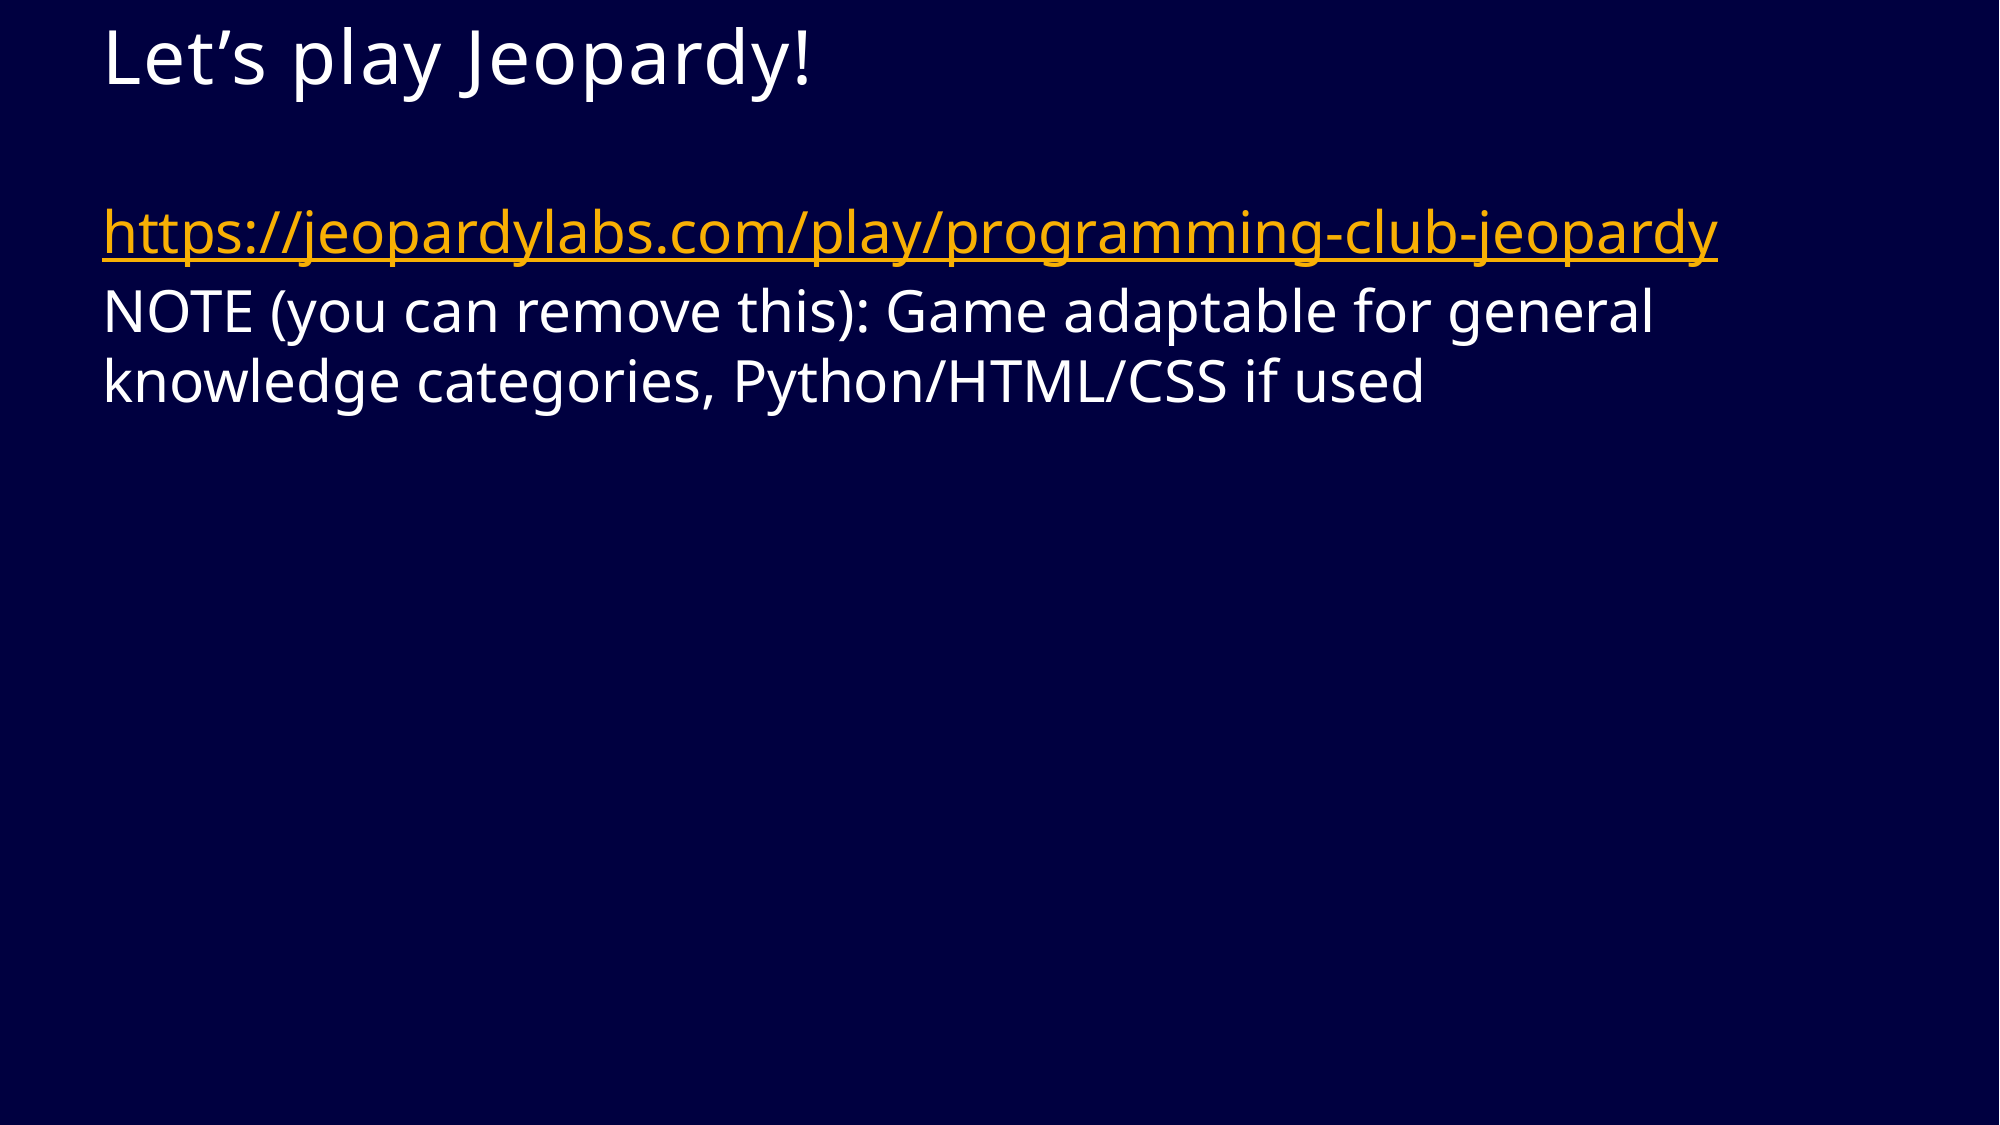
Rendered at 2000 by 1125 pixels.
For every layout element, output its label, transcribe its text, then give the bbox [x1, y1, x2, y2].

text_box Let’s play Jeopardy! [87, 12, 1563, 155]
text_box https://jeopardylabs.com/play/programming-club-jeopardy NOTE (you can remove this): Game adaptable for general knowledge categories, Python/HTML/CSS if used [87, 187, 1763, 422]
